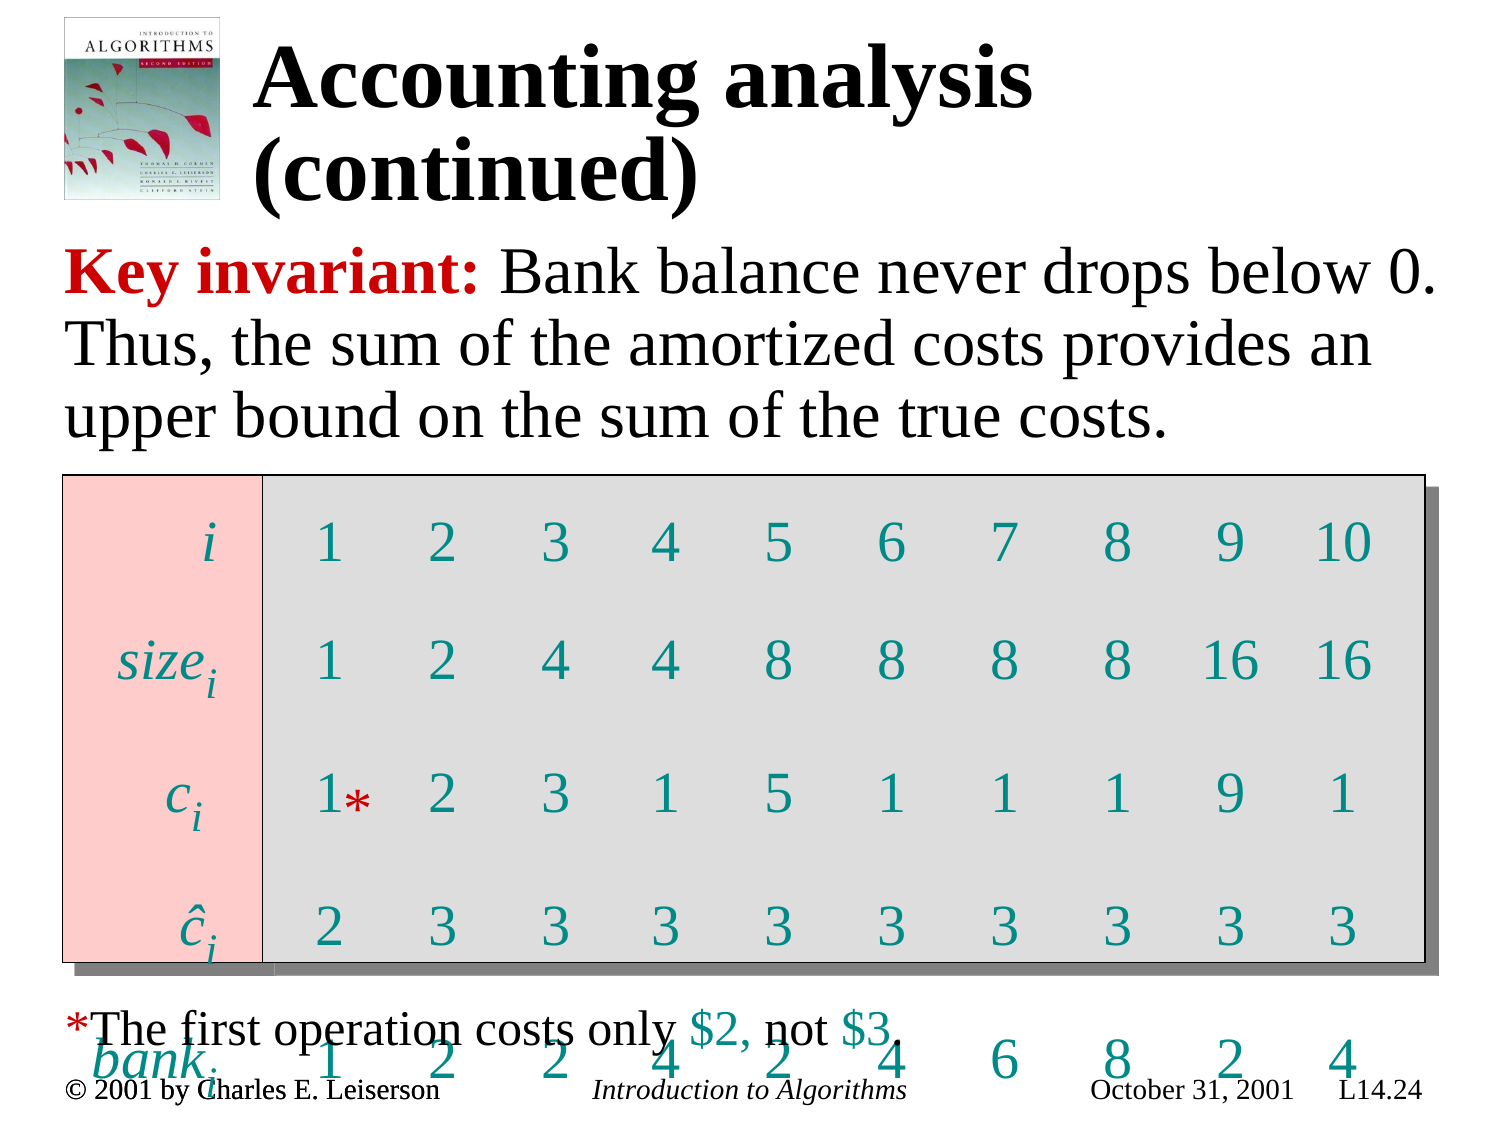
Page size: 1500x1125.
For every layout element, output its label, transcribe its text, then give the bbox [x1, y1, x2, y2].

picture [64, 17, 220, 200]
title Accounting analysis (continued) [237, 24, 1475, 213]
text_box Key invariant: Bank balance never drops below 0. Thus, the sum of the amortized costs provides an upper bound on the sum of the true costs. [50, 228, 1476, 460]
text_box *The first operation costs only $2, not $3. [49, 987, 919, 1063]
text_box i 1 2 3 4 5 6 7 8 9 10 sizei 1 2 4 4 8 8 8 8 16 16 ci 1 2 3 1 5 1 1 1 9 1 ĉi 2 3 3 3 3 3 3 3 3 3 banki 1 2 2 4 2 4 6 8 2 4 [52, 474, 1448, 1114]
text_box * [329, 762, 389, 848]
